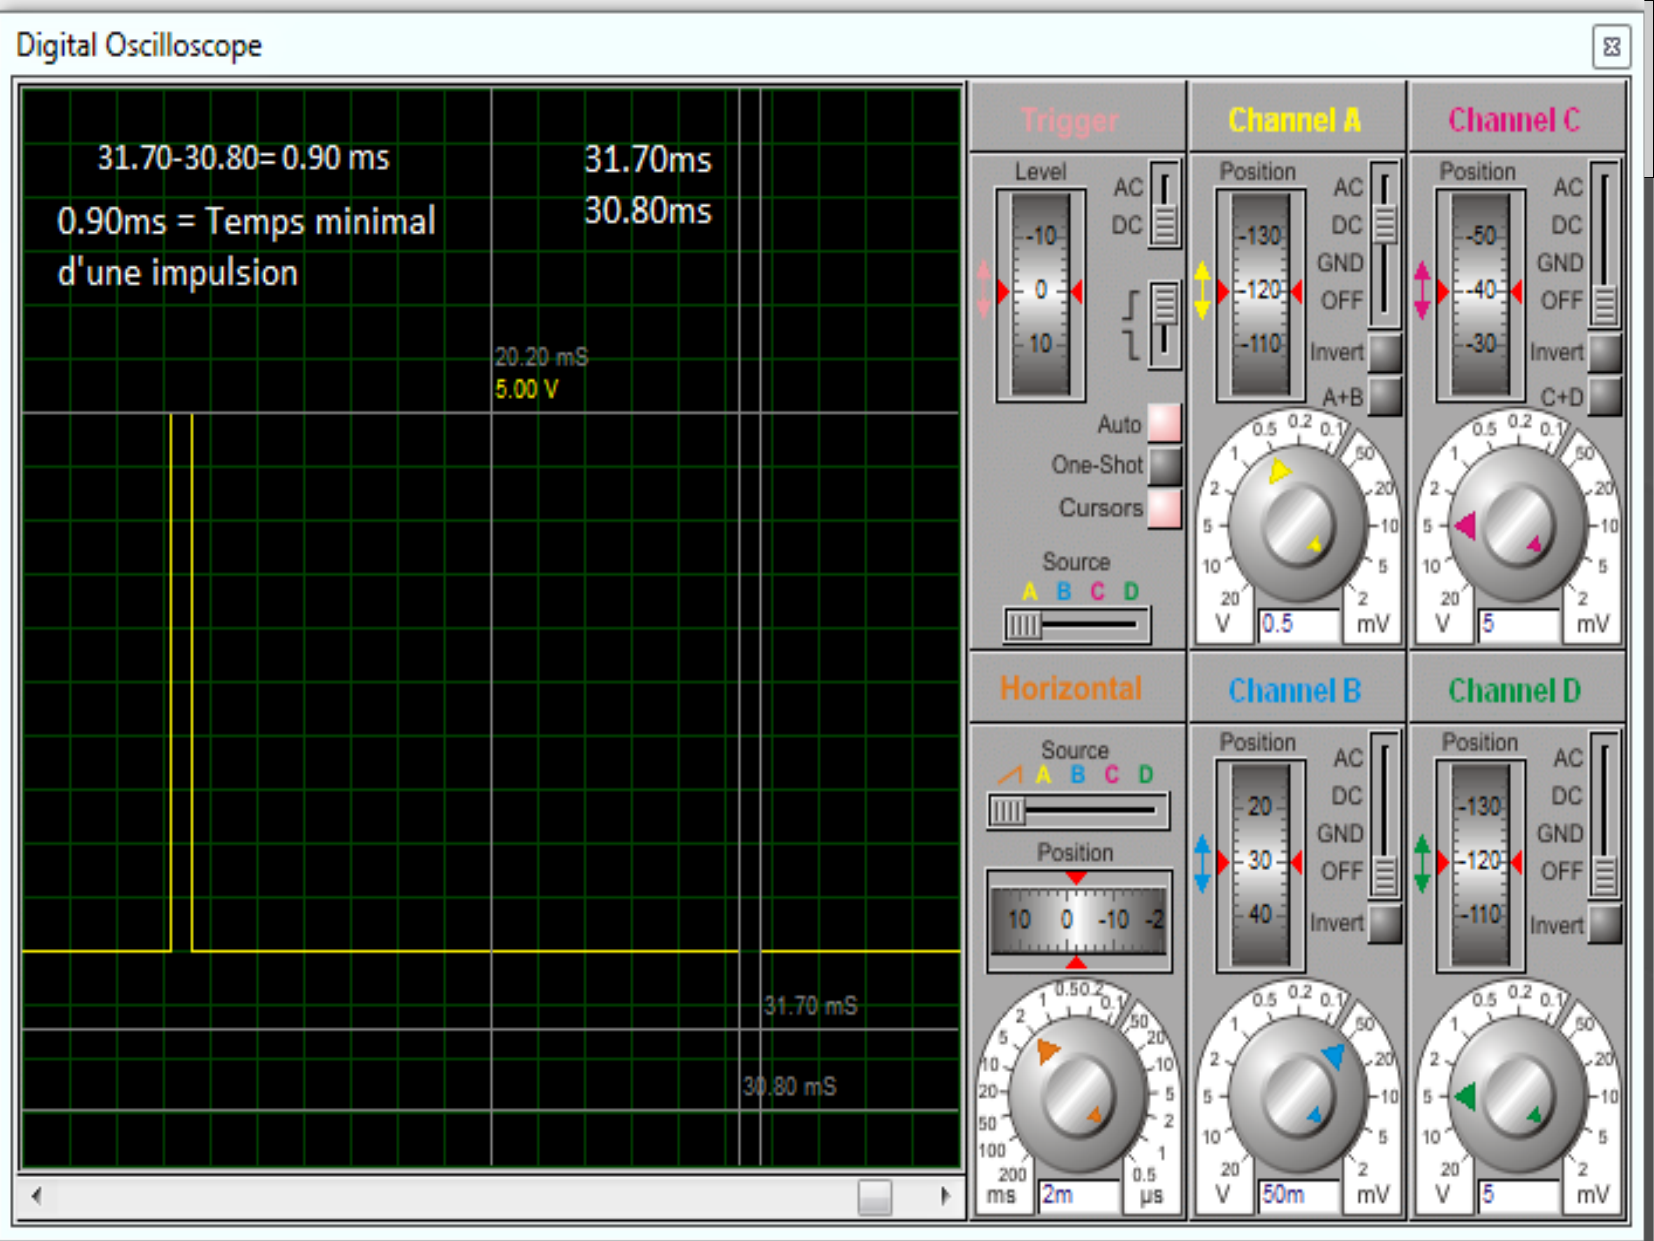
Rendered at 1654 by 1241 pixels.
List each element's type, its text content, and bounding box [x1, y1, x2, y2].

text_box [1645, 0, 1654, 177]
text_box Protheus [1645, 177, 1654, 533]
picture [0, 0, 1654, 1241]
